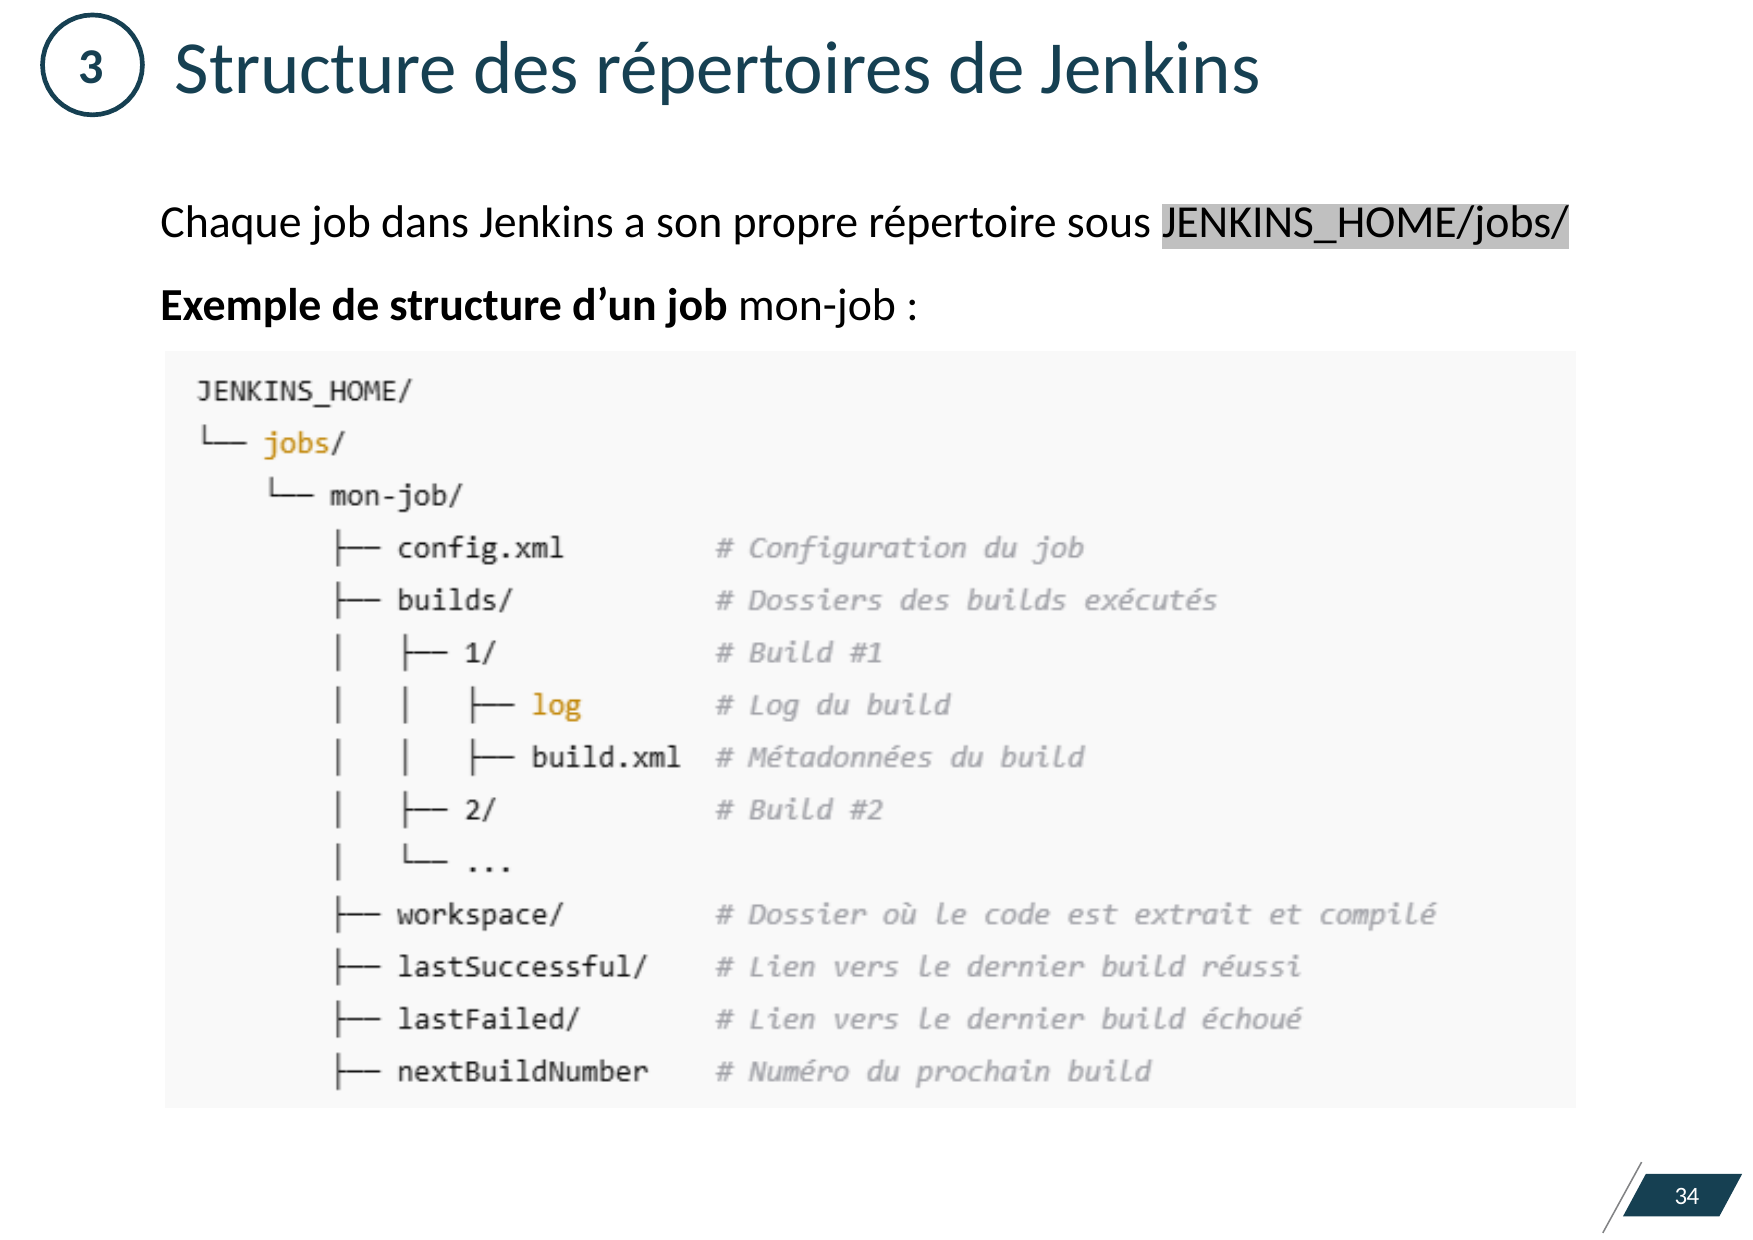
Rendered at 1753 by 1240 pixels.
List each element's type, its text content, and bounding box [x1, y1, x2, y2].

text_box 3 [76, 31, 109, 94]
text_box Chaque job dans Jenkins a son propre répertoire sous JENKINS_HOME/jobs/ Exemple de structure d’un job mon-job : [145, 157, 1717, 337]
slide_number <number> [1661, 1177, 1718, 1240]
picture [165, 351, 1576, 1108]
title Structure des répertoires de Jenkins [172, 16, 1580, 157]
